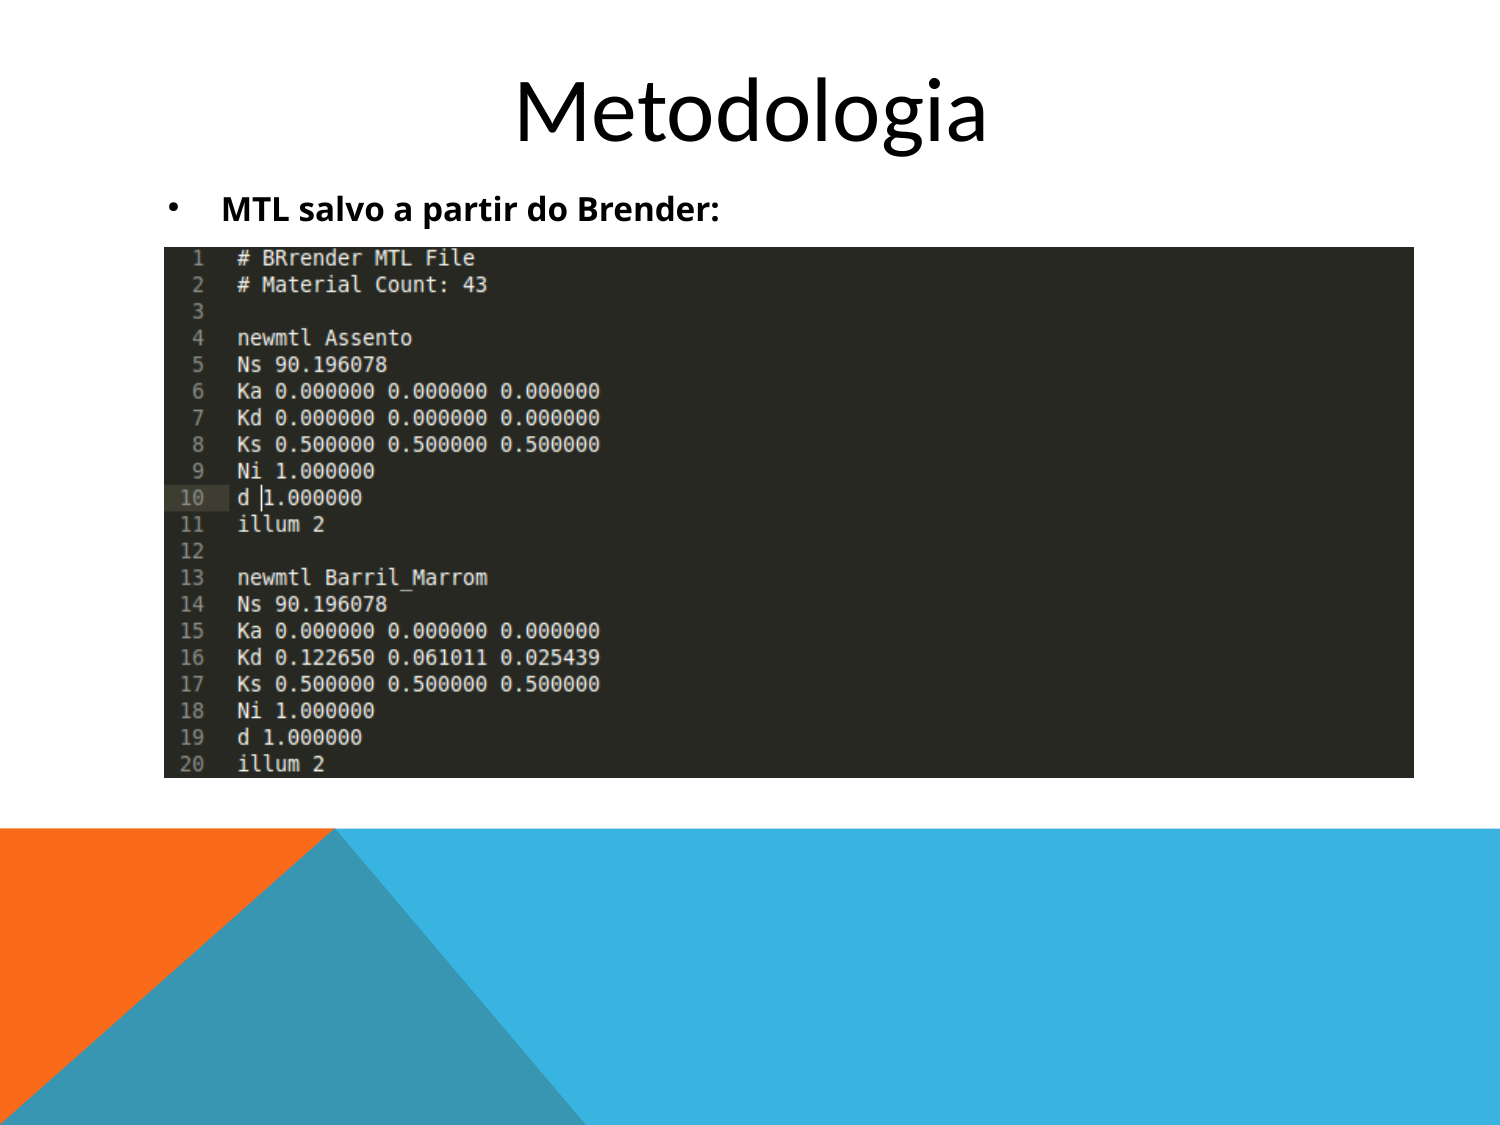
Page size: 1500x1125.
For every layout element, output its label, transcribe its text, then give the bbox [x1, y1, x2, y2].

title Metodologia [135, 60, 1369, 150]
list MTL salvo a partir do Brender: [135, 180, 1369, 768]
picture [164, 247, 1414, 778]
